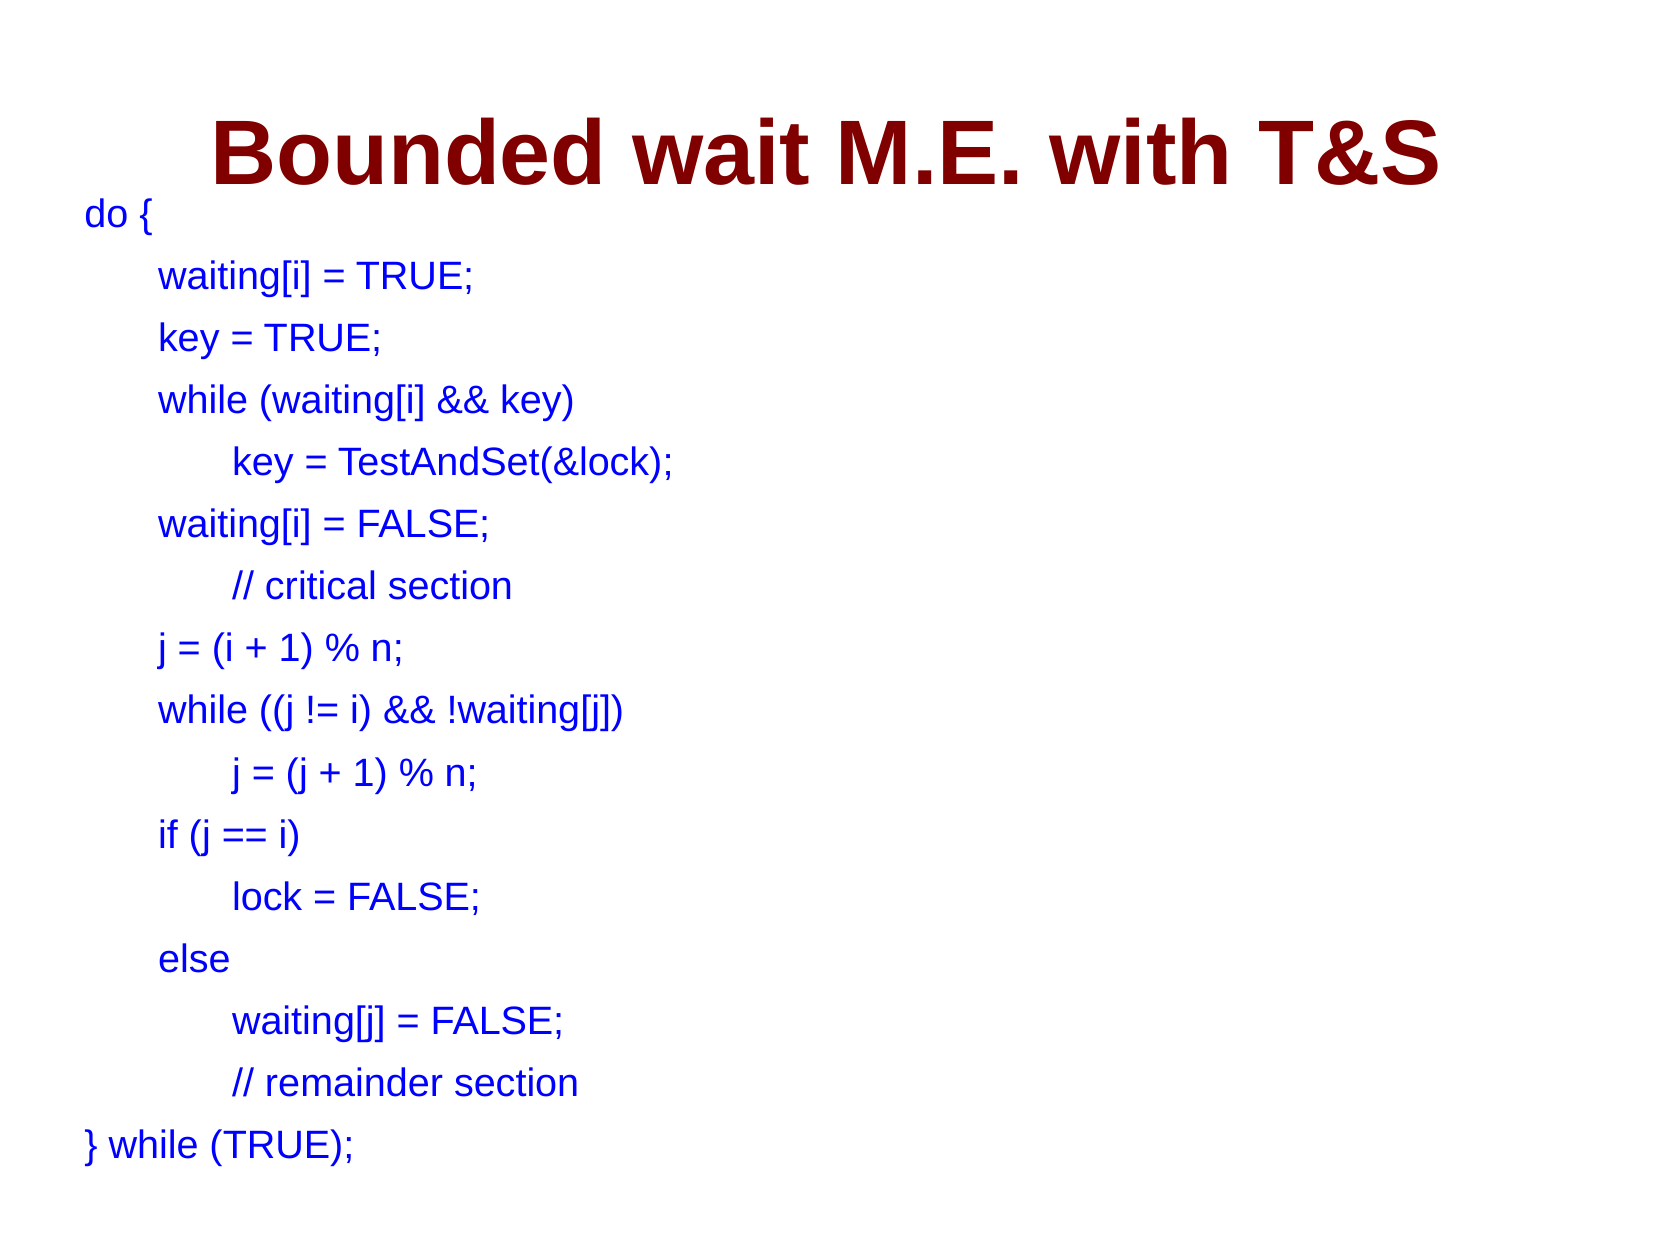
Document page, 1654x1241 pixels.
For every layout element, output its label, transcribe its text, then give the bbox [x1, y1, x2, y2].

title Bounded wait M.E. with T&S [82, 49, 1571, 177]
text_box do { waiting[i] = TRUE; key = TRUE; while (waiting[i] && key) key = TestAndSet(&lock); waiting[i] = FALSE; // critical section j = (i + 1) % n; while ((j != i) && !waiting[j]) j = (j + 1) % n; if (j == i) lock = FALSE; else waiting[j] = FALSE; // remainder section } while (TRUE); [0, 177, 1654, 1168]
